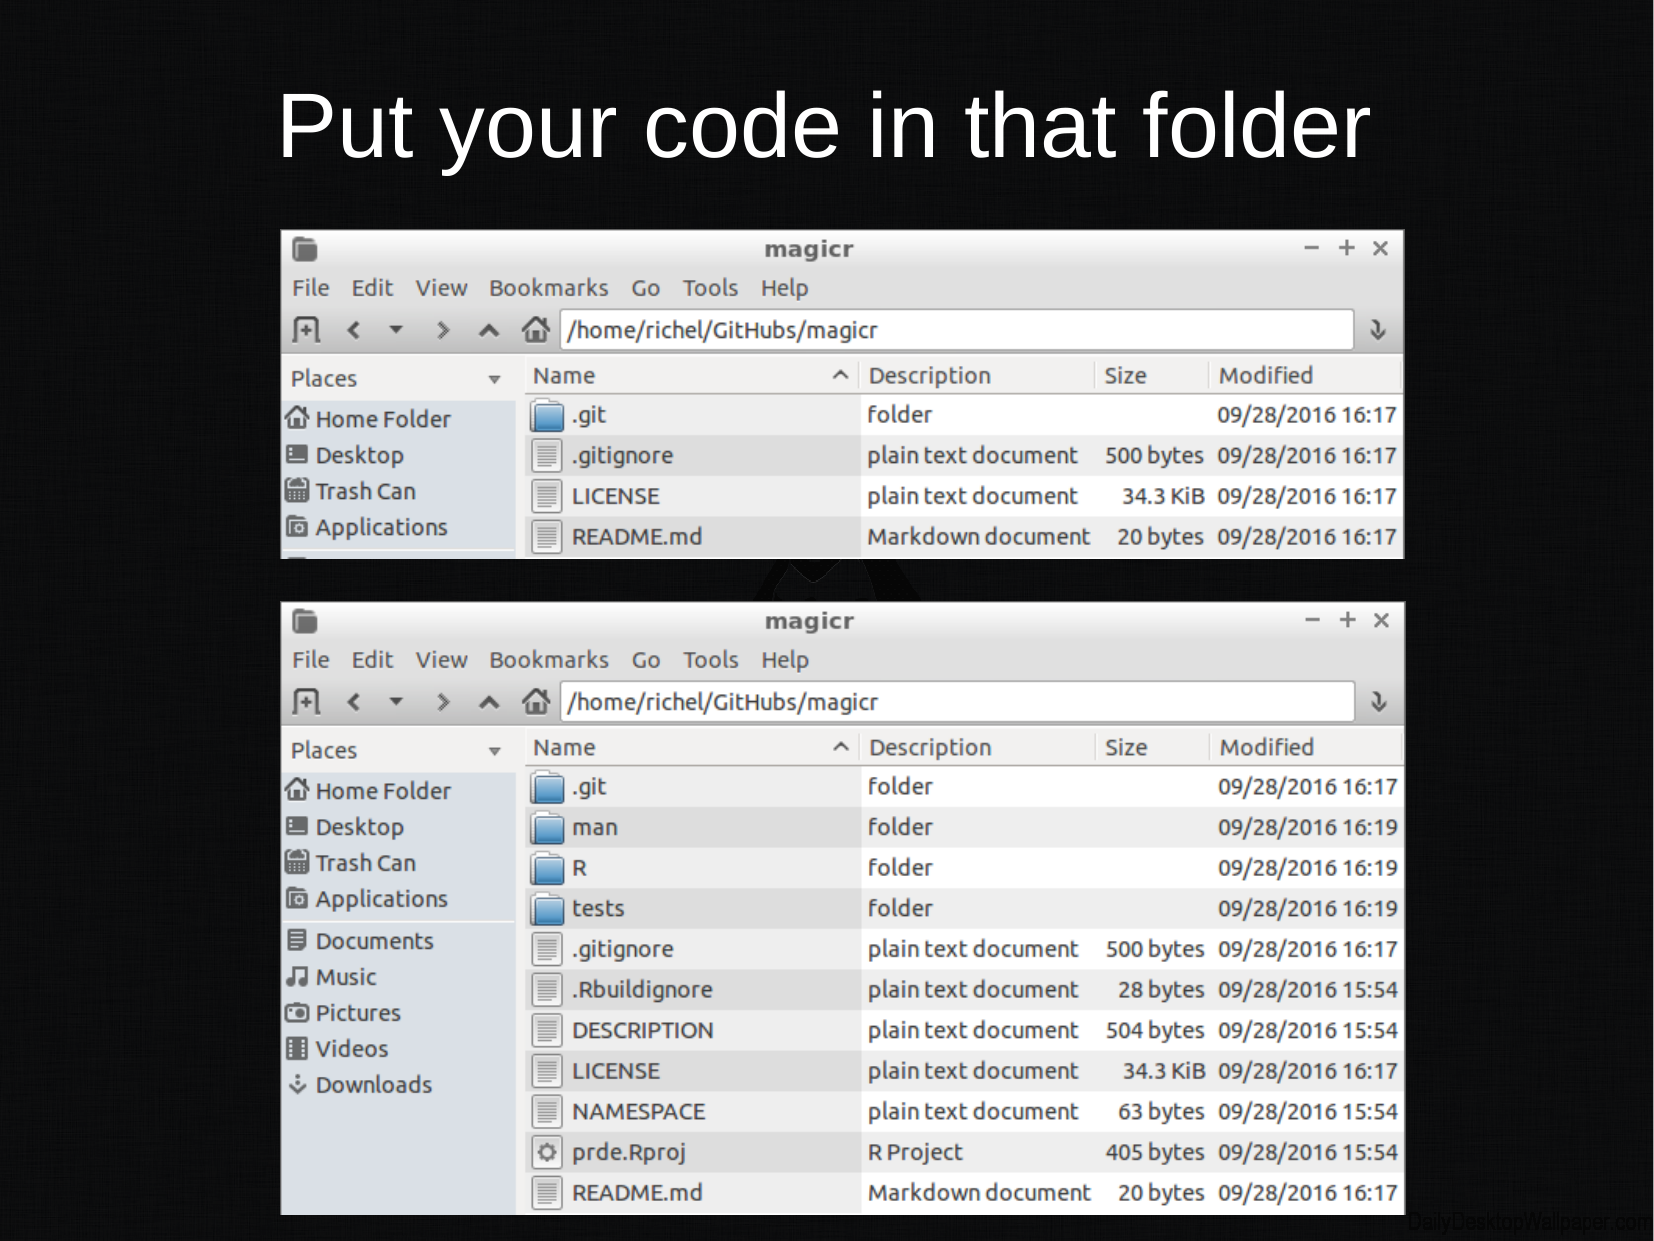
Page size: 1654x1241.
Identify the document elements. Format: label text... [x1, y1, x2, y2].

picture [0, 0, 1654, 1241]
title Put your code in that folder [15, 22, 1636, 230]
